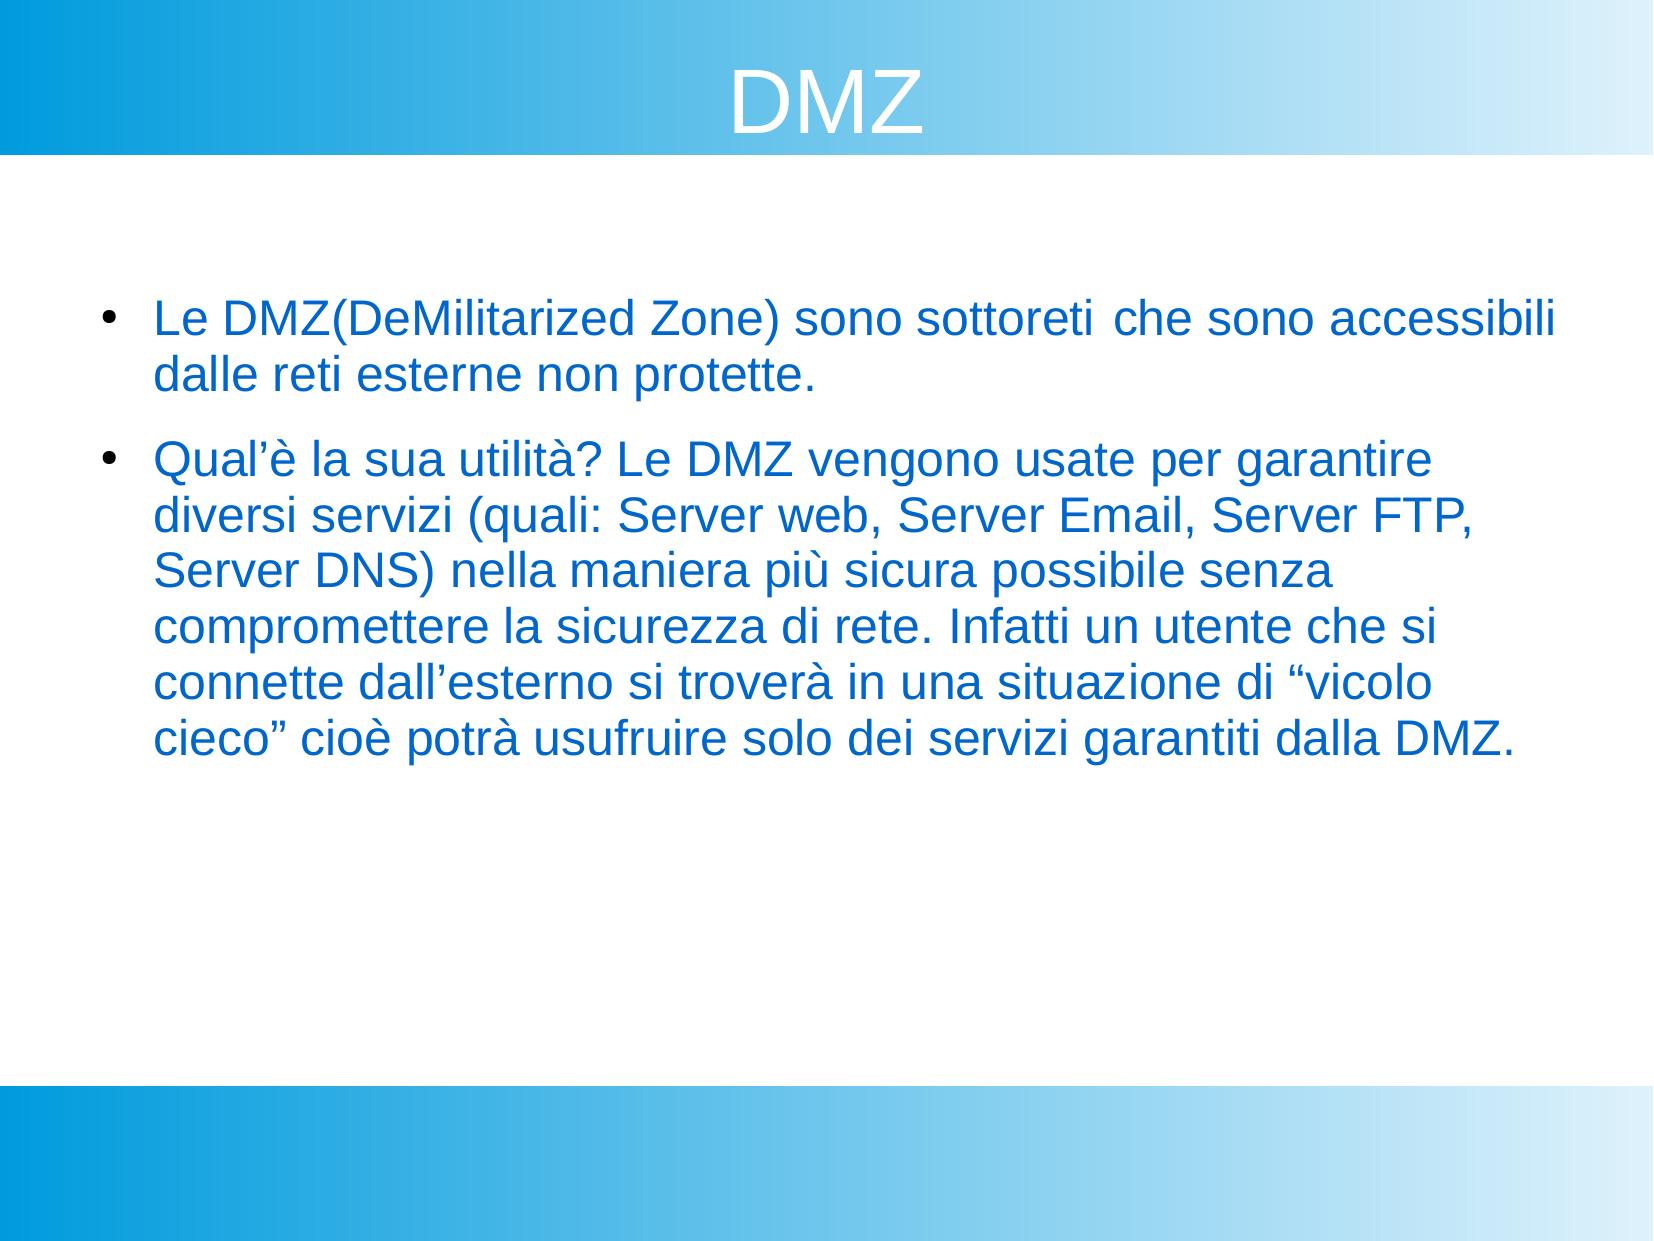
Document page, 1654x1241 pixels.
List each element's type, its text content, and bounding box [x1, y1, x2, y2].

list Le DMZ(DeMilitarized Zone) sono sottoreti che sono accessibili dalle reti esterne non protette. Qual’è la sua utilità? Le DMZ vengono usate per garantire diversi servizi (quali: Server web, Server Email, Server FTP, Server DNS) nella maniera più sicura possibile senza compromettere la sicurezza di rete. Infatti un utente che si connette dall’esterno si troverà in una situazione di “vicolo cieco” cioè potrà usufruire solo dei servizi garantiti dalla DMZ. [82, 290, 1571, 1010]
title DMZ [82, 49, 1571, 155]
